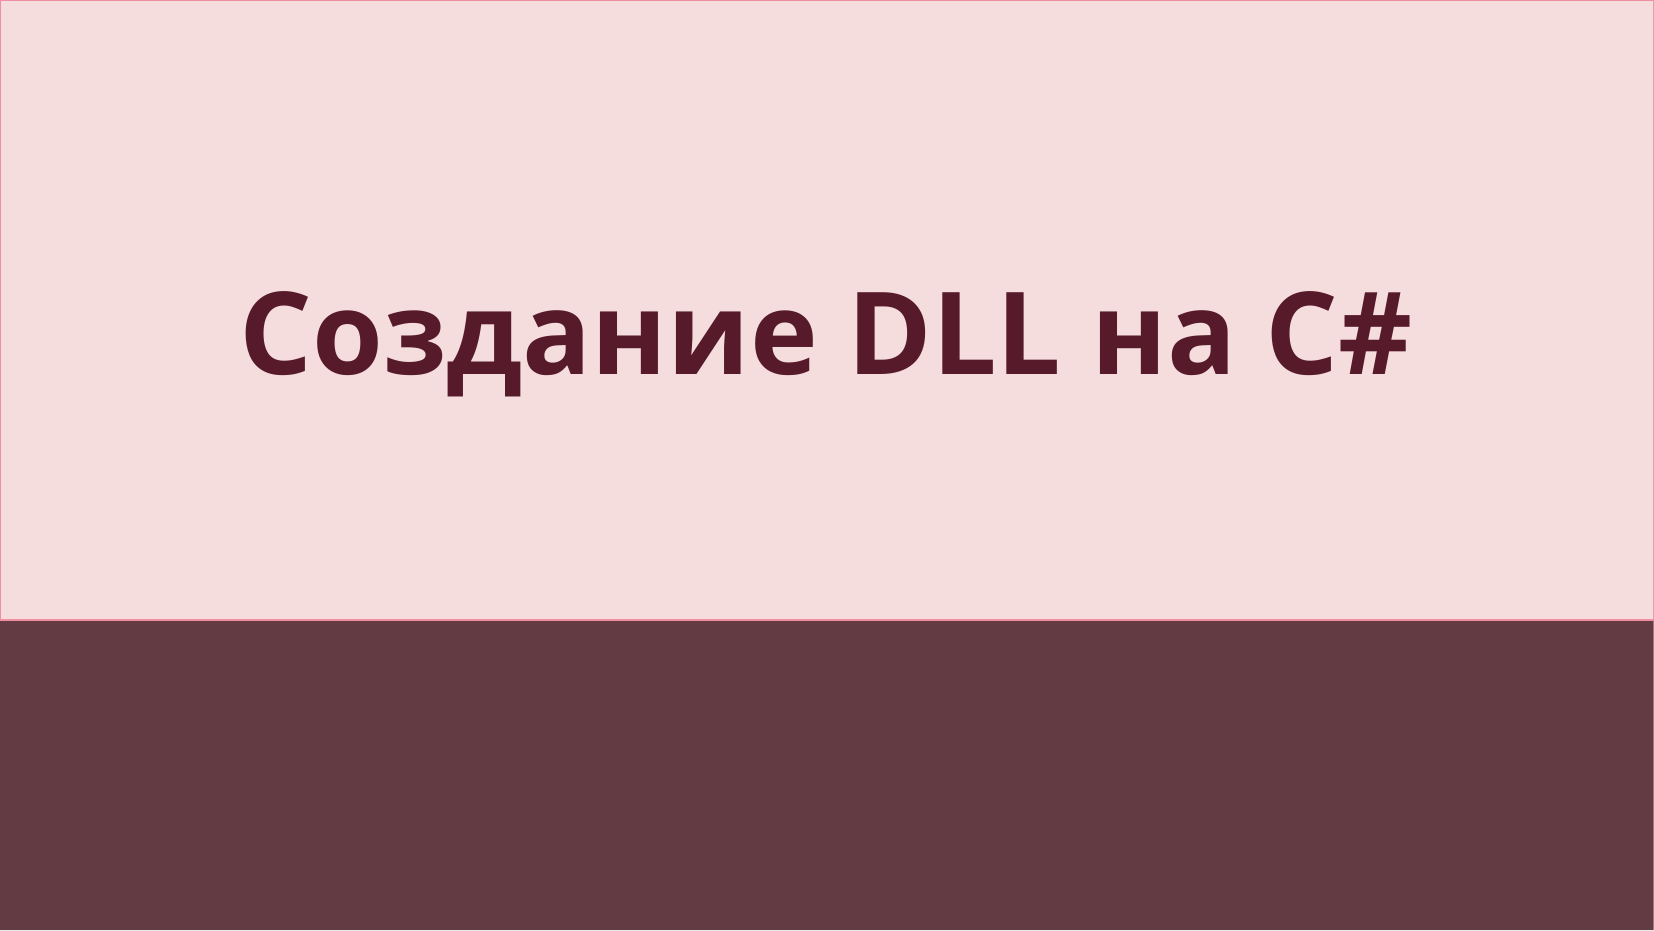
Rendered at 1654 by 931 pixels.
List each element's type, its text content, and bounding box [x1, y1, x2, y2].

title Создание DLL на C# [59, 88, 1595, 501]
